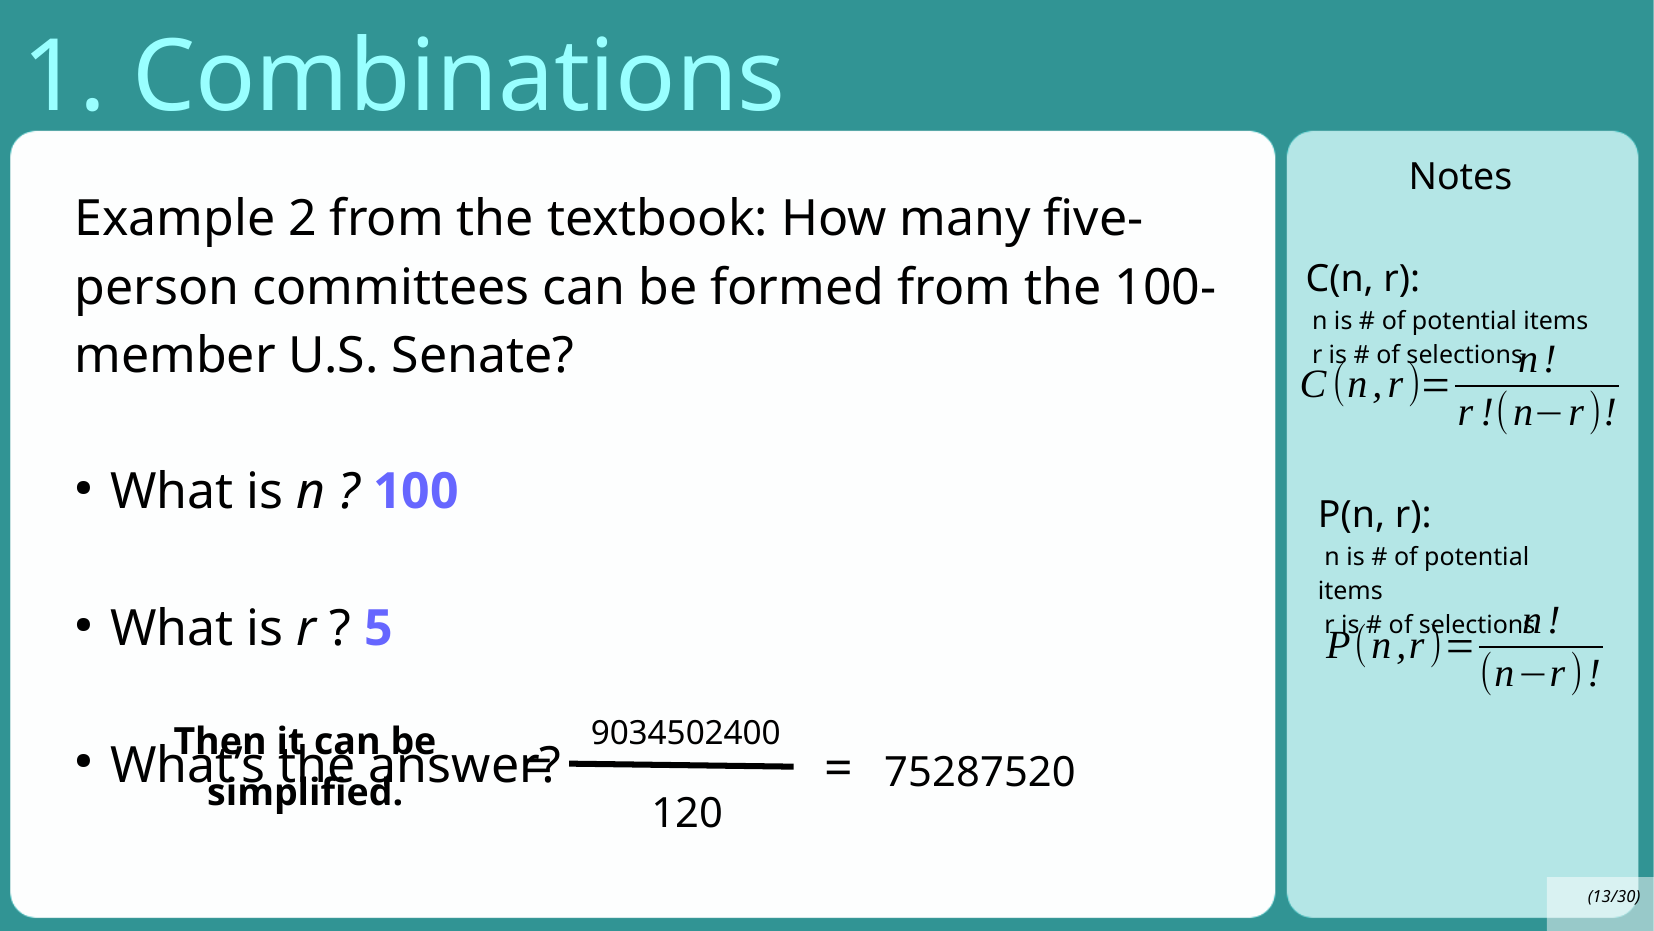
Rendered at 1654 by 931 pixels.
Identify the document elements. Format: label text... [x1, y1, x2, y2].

text_box = [497, 722, 580, 794]
text_box 75287520 [863, 733, 1097, 796]
chart [1289, 337, 1632, 437]
text_box P(n, r): n is # of potential items r is # of selections [1303, 480, 1607, 621]
text_box Then it can be simplified. [84, 707, 527, 807]
text_box (<number>/30) [1546, 877, 1654, 931]
text_box Notes C(n, r): n is # of potential items r is # of selections [1290, 141, 1631, 337]
text_box 9034502400 [569, 701, 803, 764]
text_box 120 [570, 775, 805, 838]
picture [0, 0, 1654, 931]
text_box = [797, 725, 880, 796]
text_box Example 2 from the textbook: How many five-person committees can be formed from the 100-member U.S. Senate? What is n ? 100 What is r ? 5 What’s the answer? [74, 182, 1244, 743]
chart [1313, 598, 1614, 698]
title 1. Combinations [22, 13, 1511, 130]
